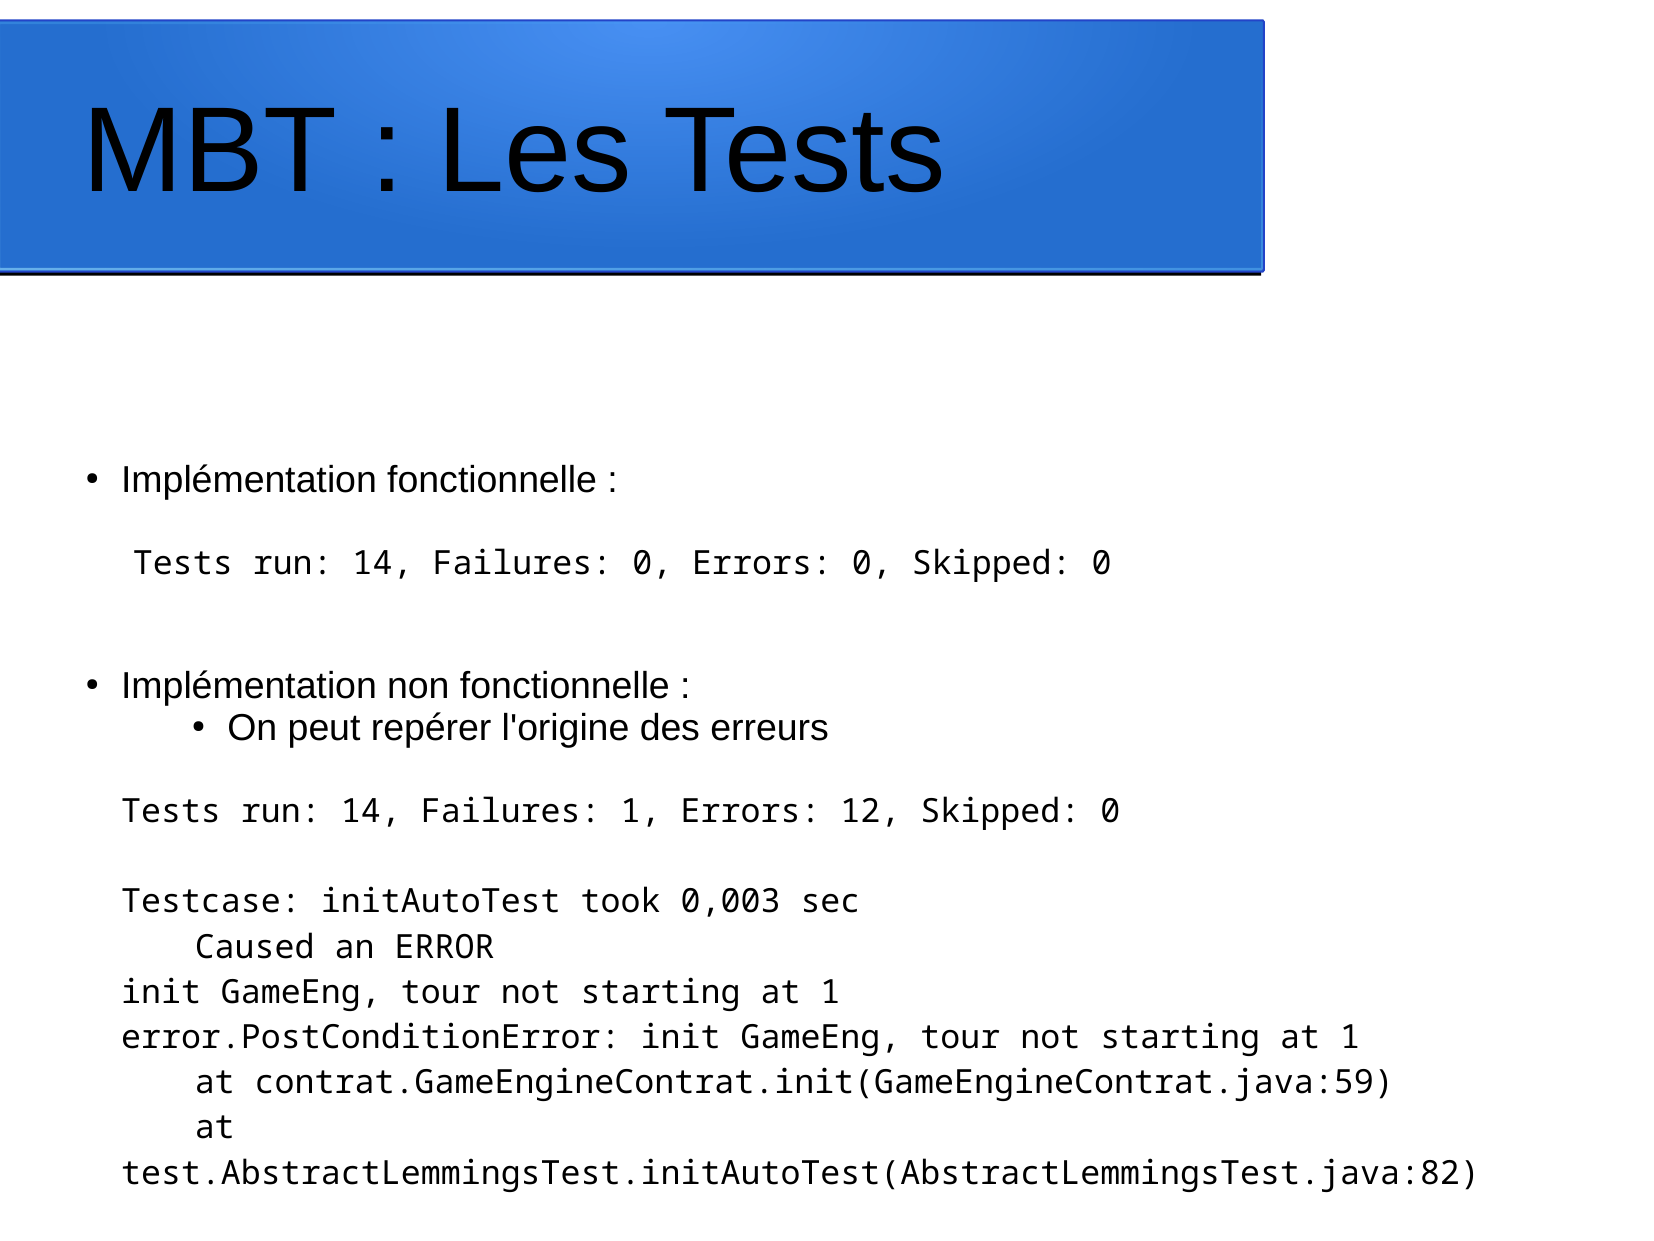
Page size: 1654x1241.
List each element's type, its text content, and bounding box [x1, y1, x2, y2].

text_box Tests run: 14, Failures: 1, Errors: 12, Skipped: 0 Testcase: initAutoTest took 0,003 sec Caused an ERROR init GameEng, tour not starting at 1 error.PostConditionError: init GameEng, tour not starting at 1 at contrat.GameEngineContrat.init(GameEngineContrat.java:59) at test.AbstractLemmingsTest.initAutoTest(AbstractLemmingsTest.java:82) [106, 779, 1524, 1158]
text_box Implémentation non fonctionnelle : On peut repérer l'origine des erreurs [70, 657, 1489, 756]
title MBT : Les Tests [82, 47, 1235, 252]
text_box Tests run: 14, Failures: 0, Errors: 0, Skipped: 0 [118, 531, 1371, 586]
text_box Implémentation fonctionnelle : [70, 451, 1063, 508]
